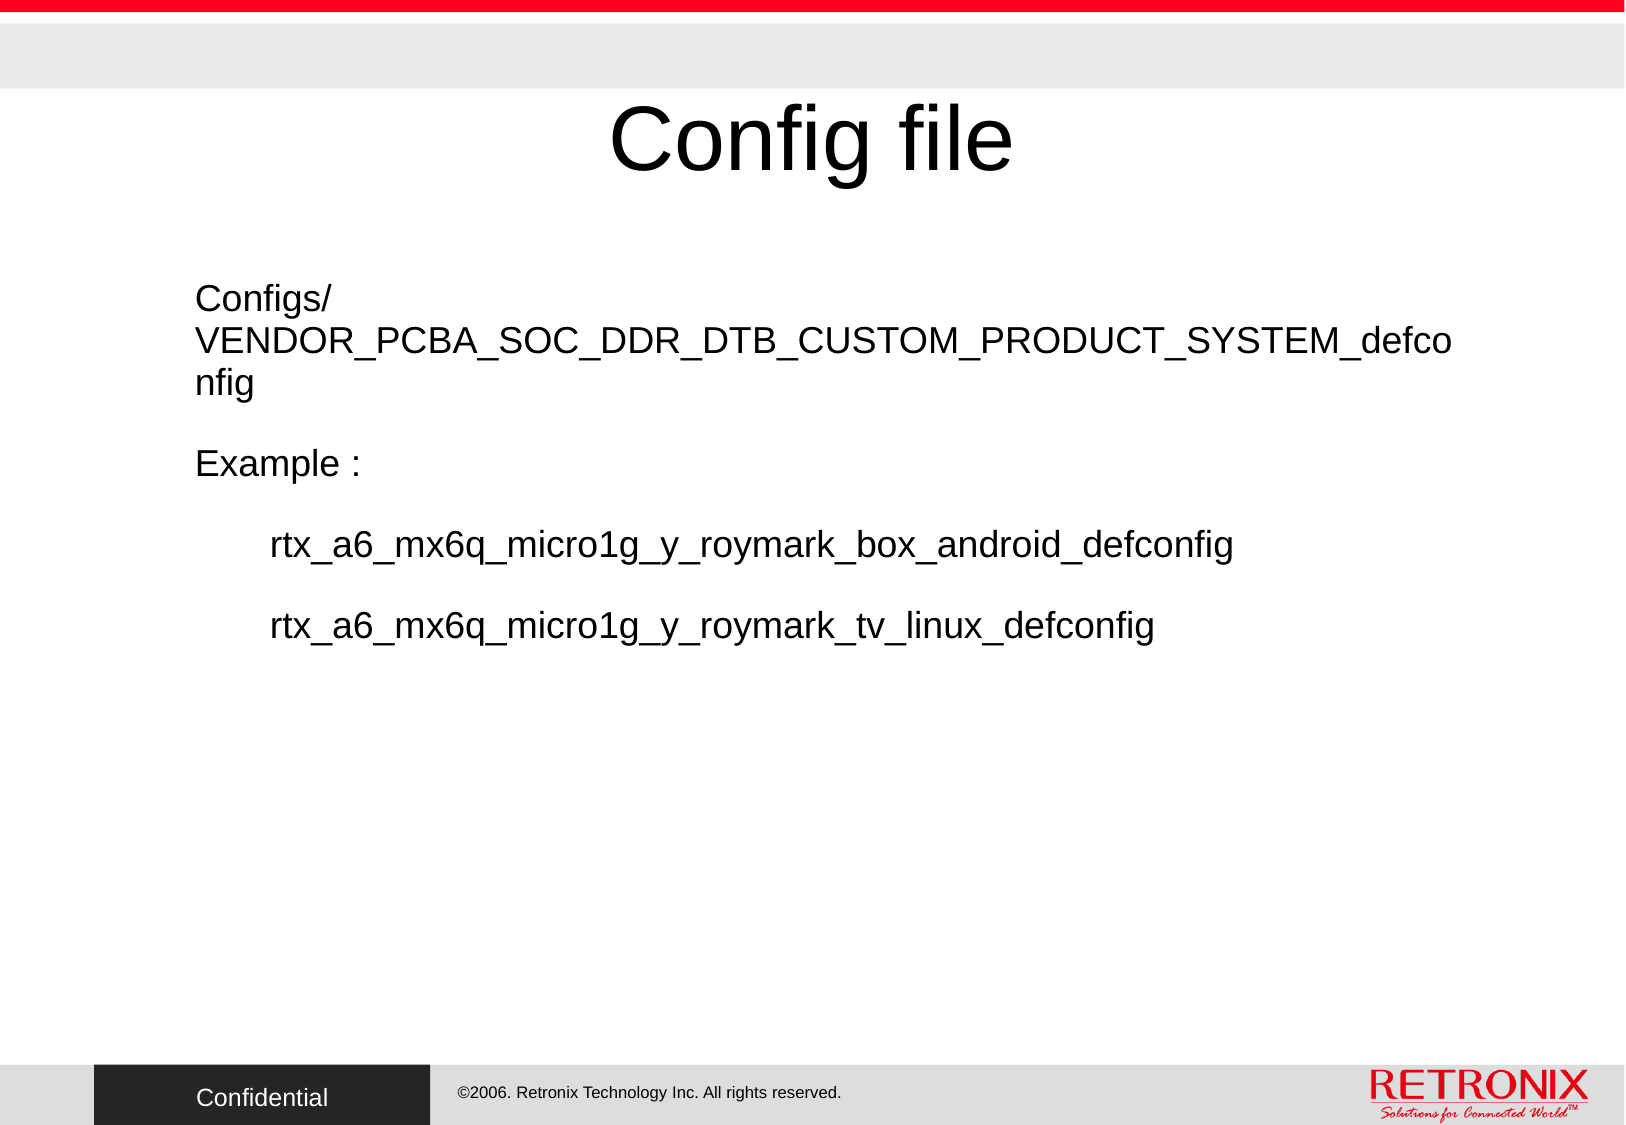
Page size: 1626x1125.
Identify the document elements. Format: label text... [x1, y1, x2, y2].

picture [1367, 1067, 1592, 1125]
text_box Configs/VENDOR_PCBA_SOC_DDR_DTB_CUSTOM_PRODUCT_SYSTEM_defconfig Example : rtx_a6_mx6q_micro1g_y_roymark_box_android_defconfig rtx_a6_mx6q_micro1g_y_roymark_tv_linux_defconfig [180, 270, 1471, 831]
title Config file [81, 44, 1544, 233]
